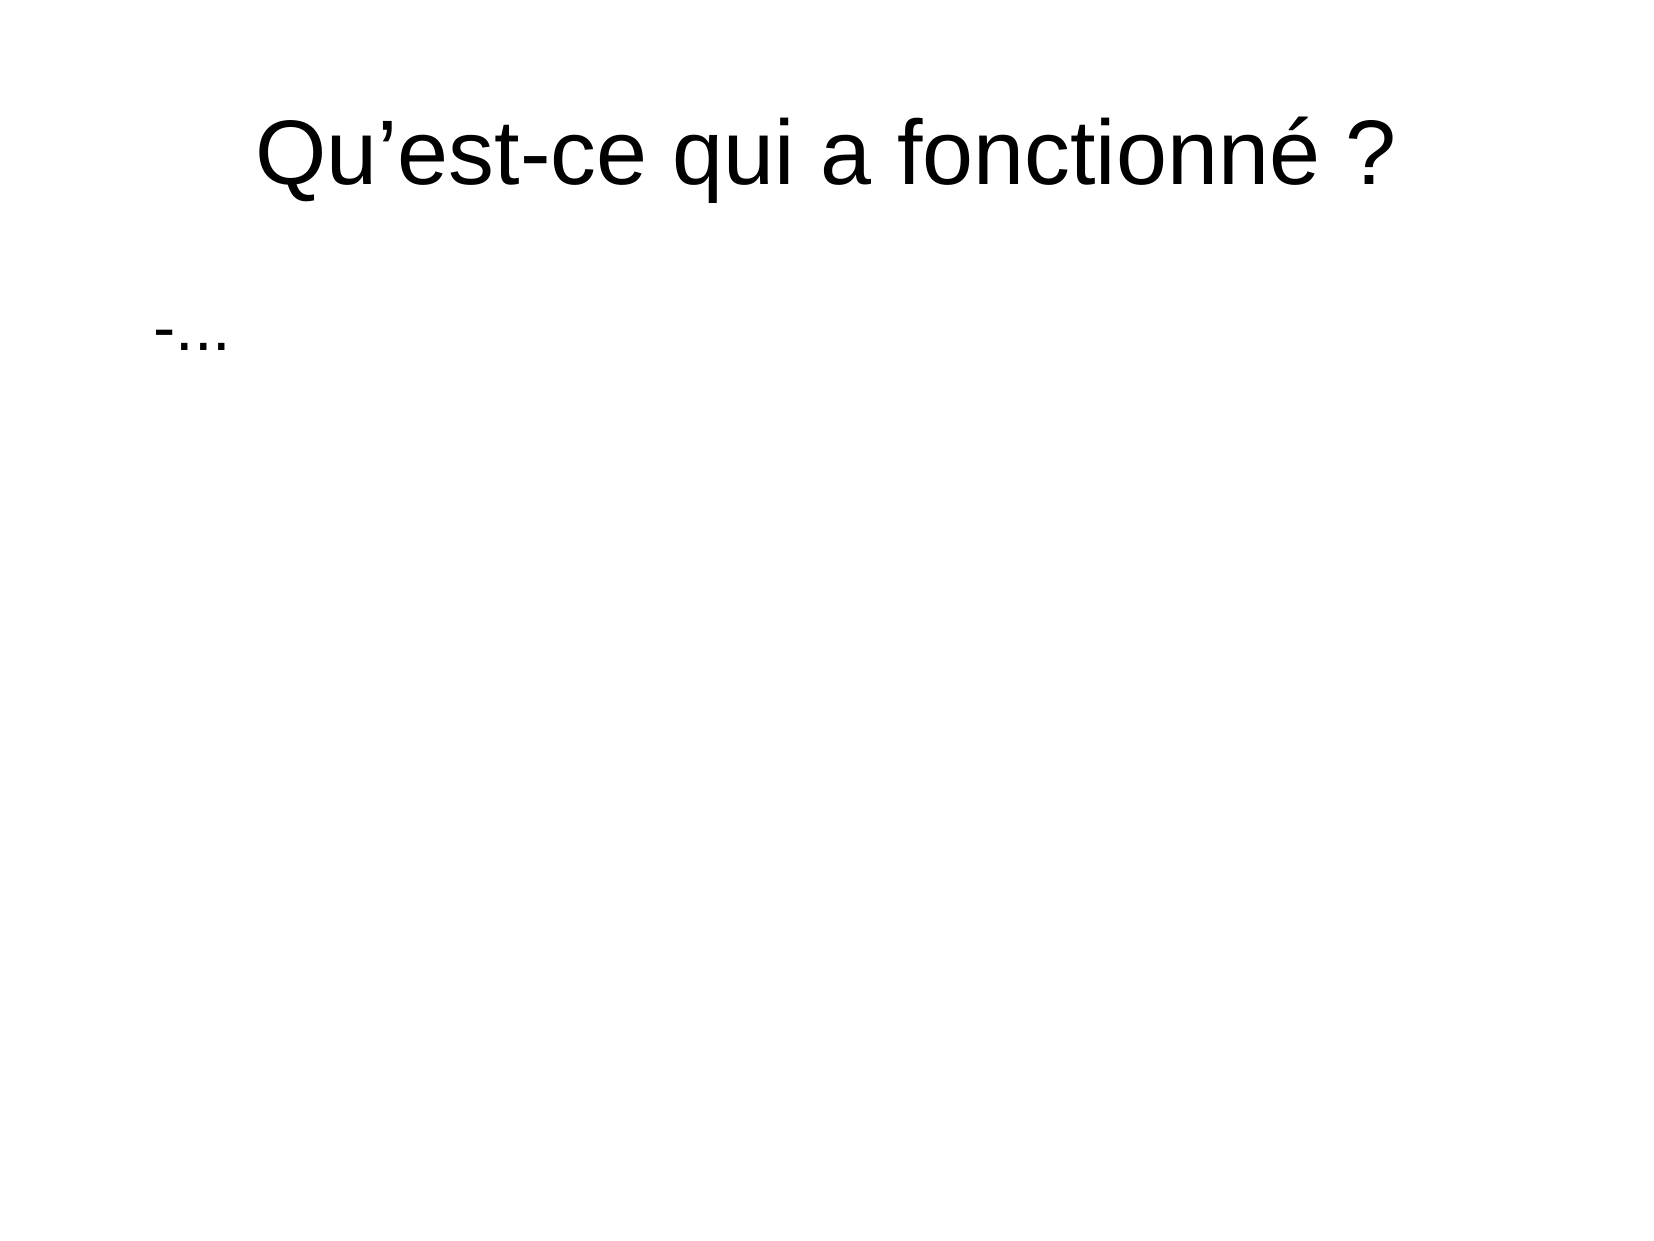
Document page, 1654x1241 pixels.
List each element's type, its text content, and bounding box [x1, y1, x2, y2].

title Qu’est-ce qui a fonctionné ? [82, 49, 1571, 257]
list -... [82, 290, 1571, 1010]
